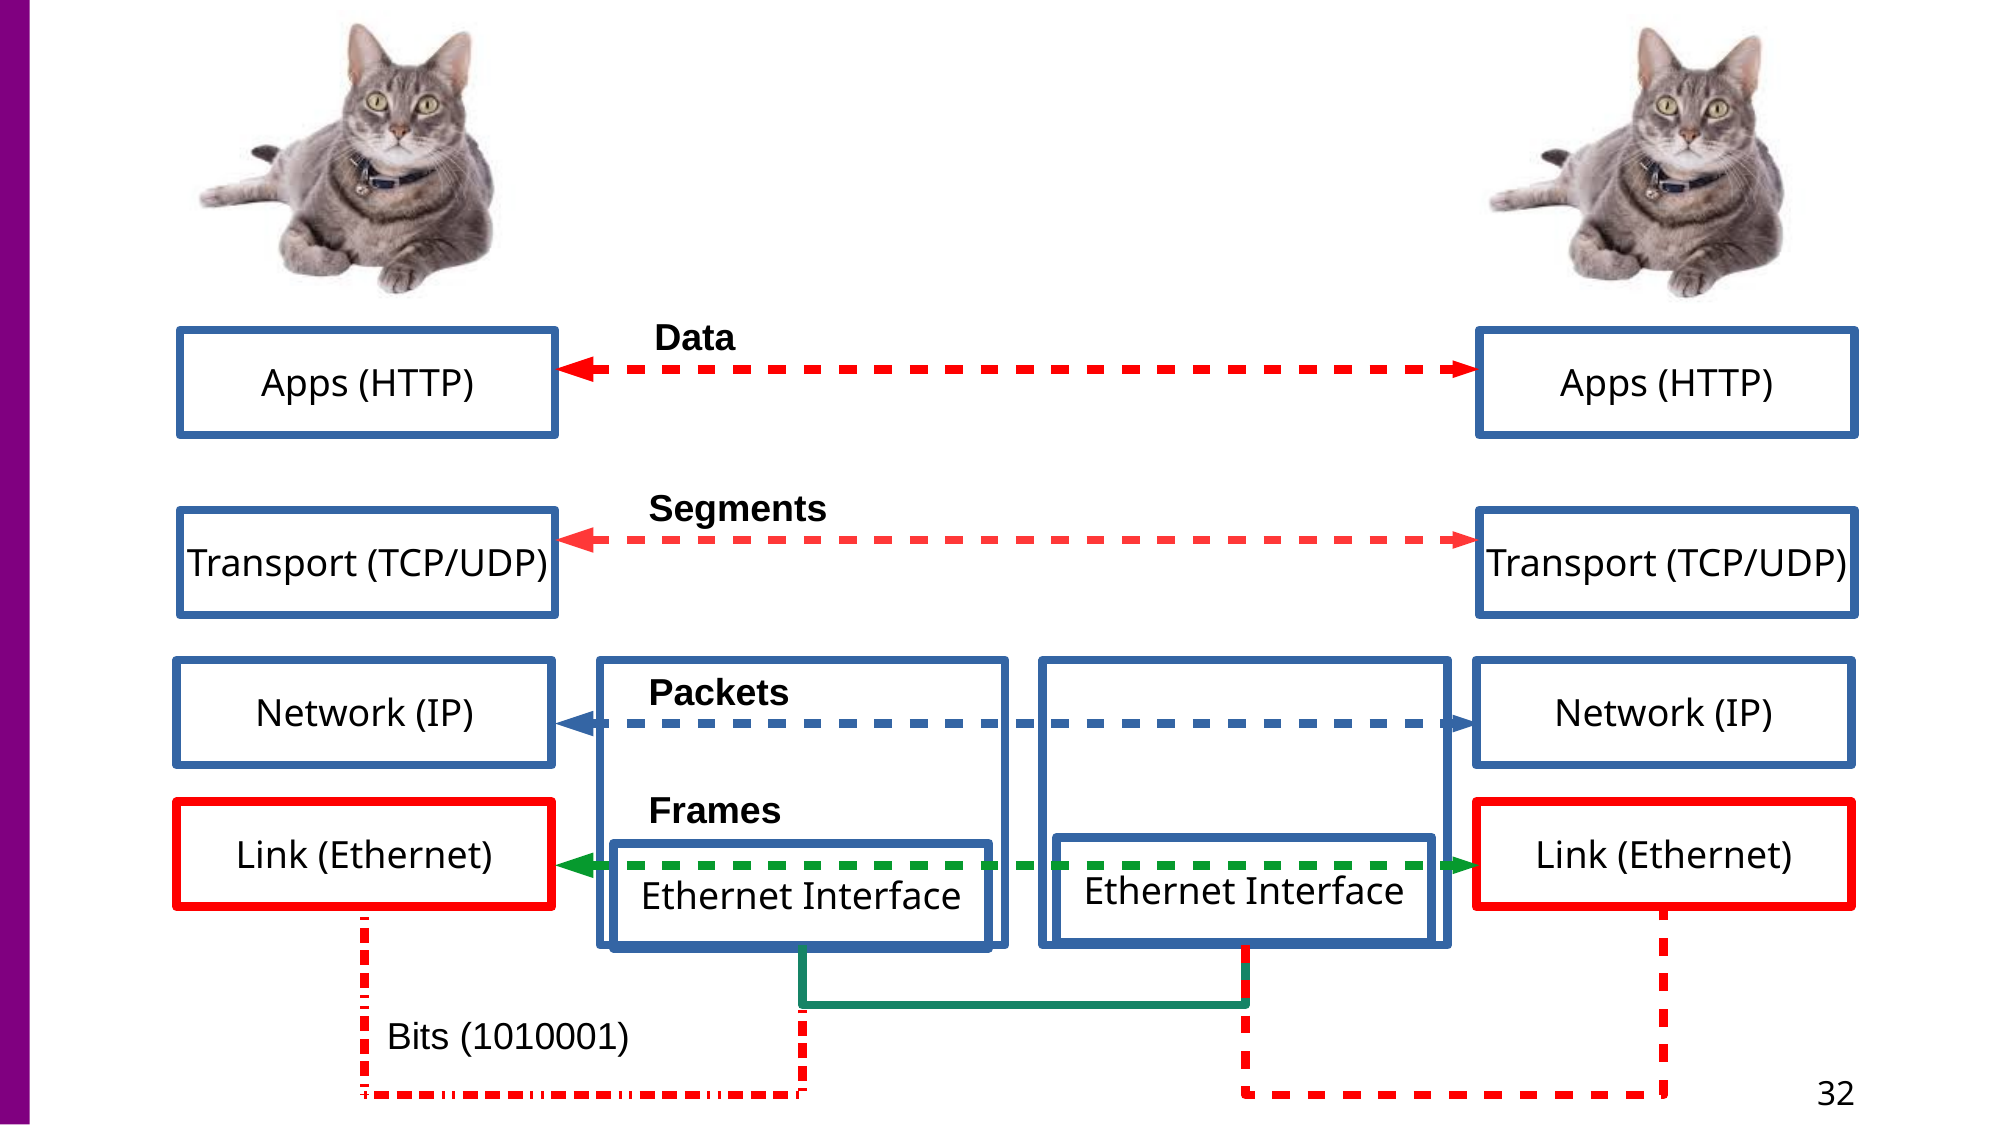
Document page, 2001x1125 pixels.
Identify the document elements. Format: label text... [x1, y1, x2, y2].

text_box Ethernet Interface [613, 843, 989, 941]
text_box Bits (1010001) [372, 1008, 646, 1066]
text_box Apps (HTTP) [1479, 329, 1855, 436]
text_box Network (IP) [176, 660, 552, 766]
text_box Transport (TCP/UDP) [180, 510, 556, 616]
text_box Segments [633, 479, 843, 537]
text_box Transport (TCP/UDP) [1479, 510, 1855, 616]
picture [1455, 14, 1880, 305]
text_box Data [639, 309, 751, 367]
text_box Link (Ethernet) [176, 801, 552, 907]
text_box Frames [633, 781, 797, 839]
text_box Packets [633, 663, 805, 721]
text_box Network (IP) [1476, 660, 1852, 766]
text_box Ethernet Interface [1056, 837, 1432, 941]
text_box Apps (HTTP) [180, 329, 556, 436]
text_box Link (Ethernet) [1476, 801, 1852, 907]
picture [165, 10, 590, 300]
